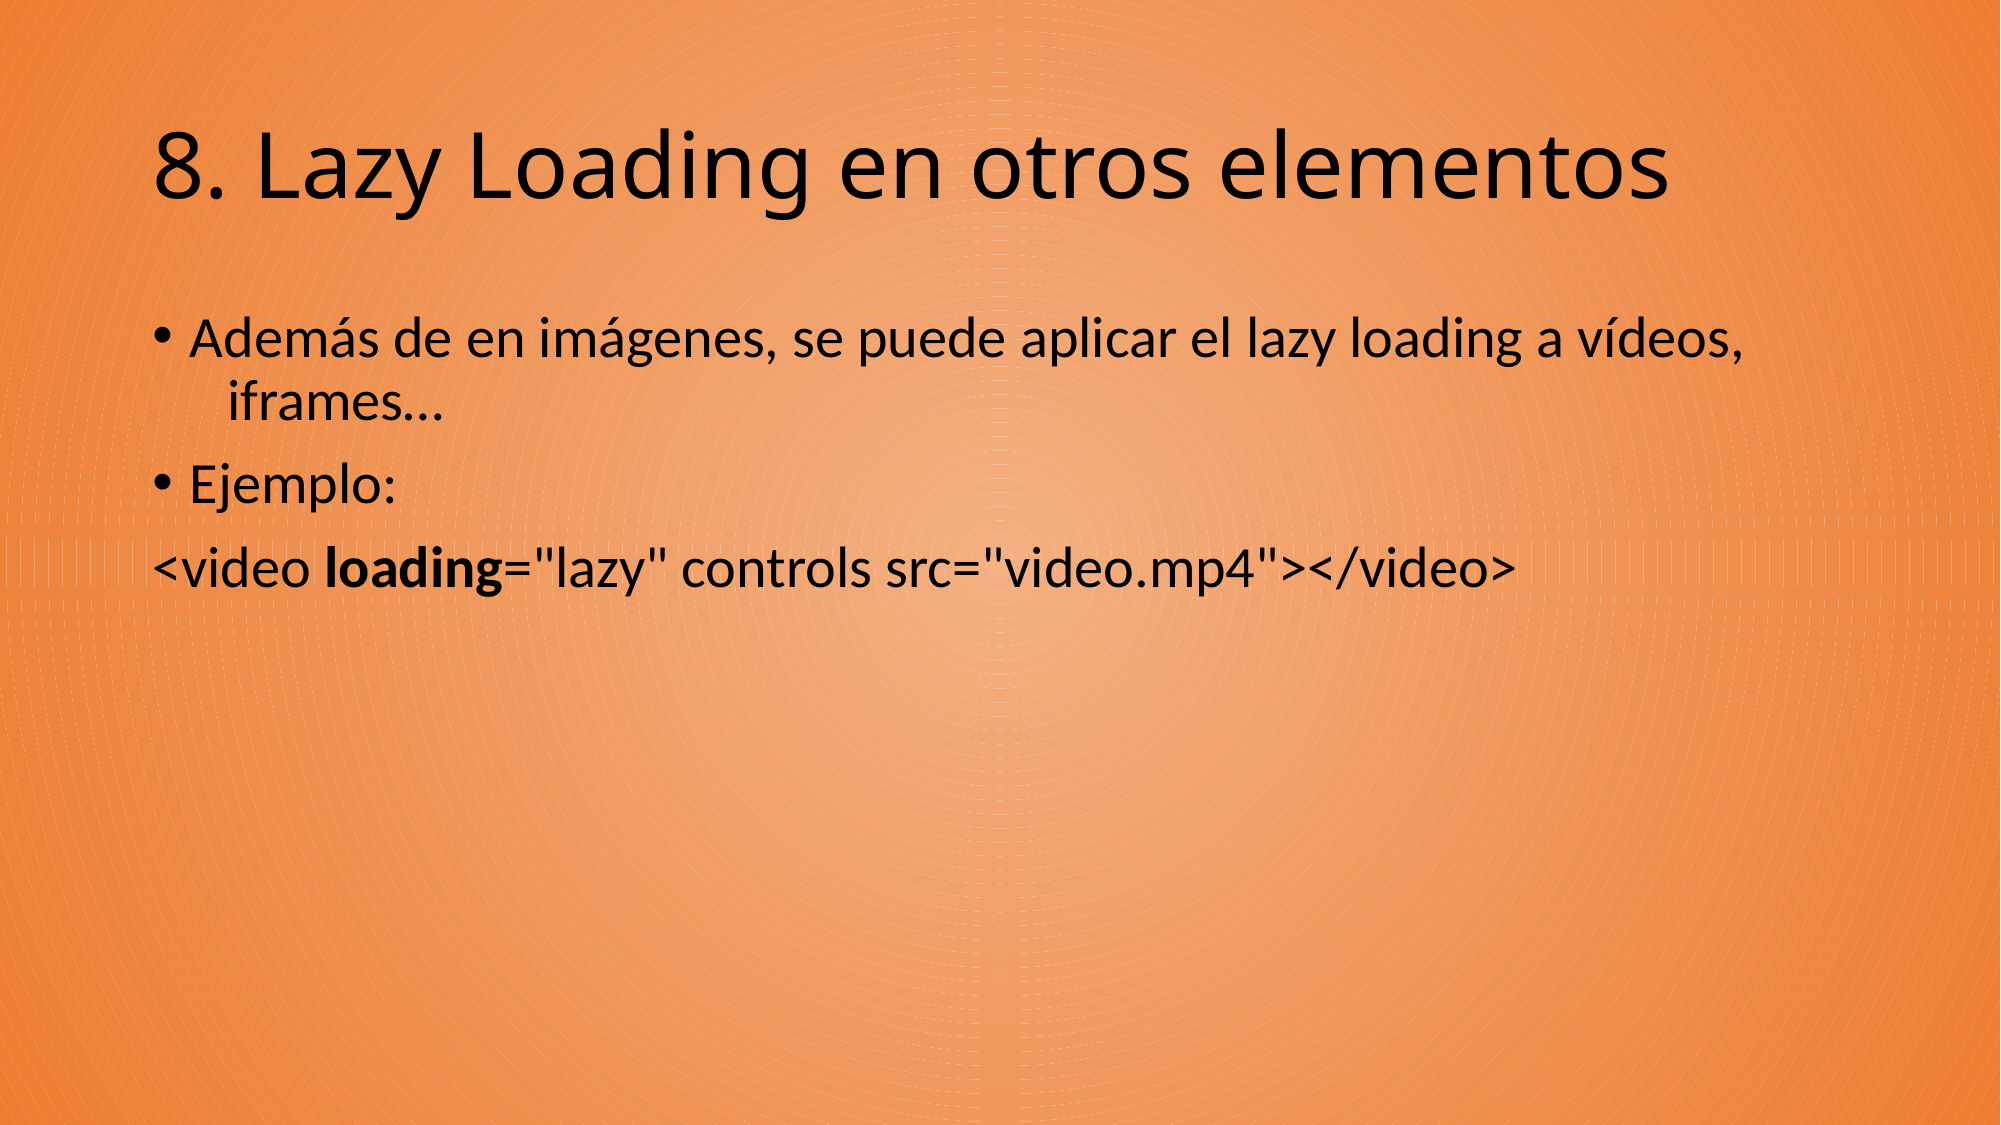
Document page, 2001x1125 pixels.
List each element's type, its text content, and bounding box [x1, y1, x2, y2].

title 8. Lazy Loading en otros elementos [137, 59, 1863, 278]
list Además de en imágenes, se puede aplicar el lazy loading a vídeos, iframes… Ejemplo: <video loading="lazy" controls src="video.mp4"></video> [137, 299, 1863, 1014]
